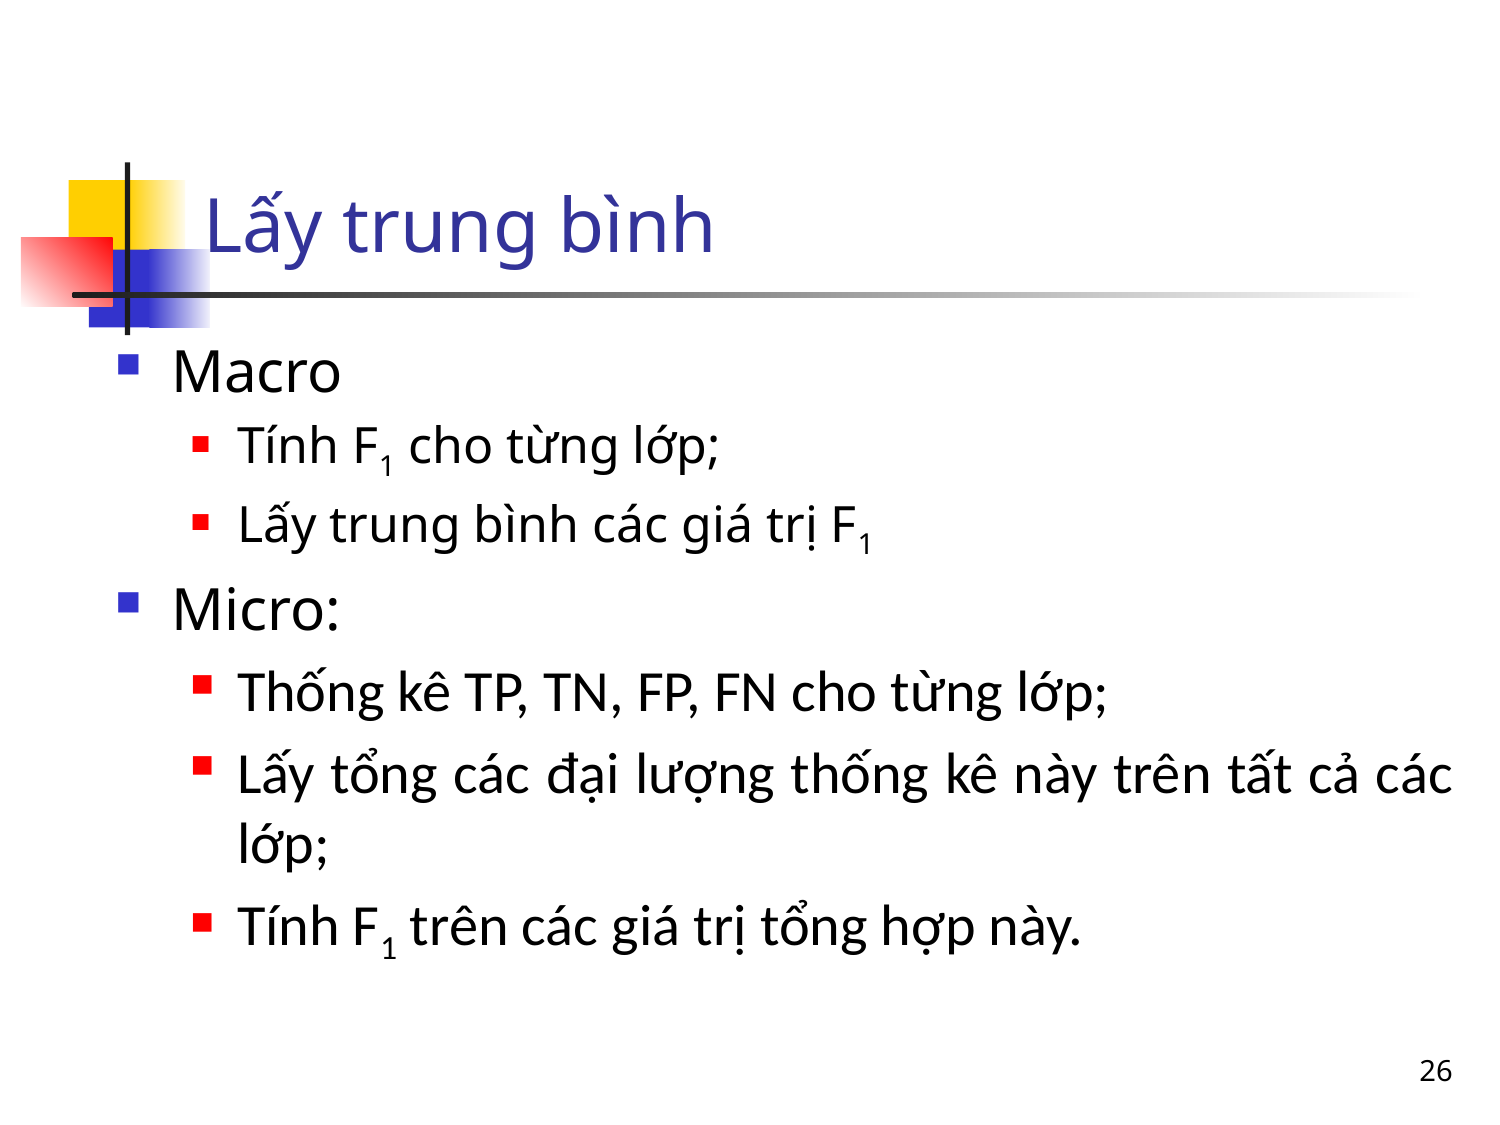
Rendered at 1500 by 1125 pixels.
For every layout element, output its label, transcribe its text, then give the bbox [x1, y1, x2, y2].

slide_number <number> [1155, 1025, 1468, 1100]
title Lấy trung bình [188, 35, 1468, 275]
text_box Macro Tính F1 cho từng lớp; Lấy trung bình các giá trị F1 Micro: Thống kê TP, TN, FP, FN cho từng lớp; Lấy tổng các đại lượng thống kê này trên tất cả các lớp; Tính F1 trên các giá trị tổng hợp này. [100, 326, 1469, 1025]
